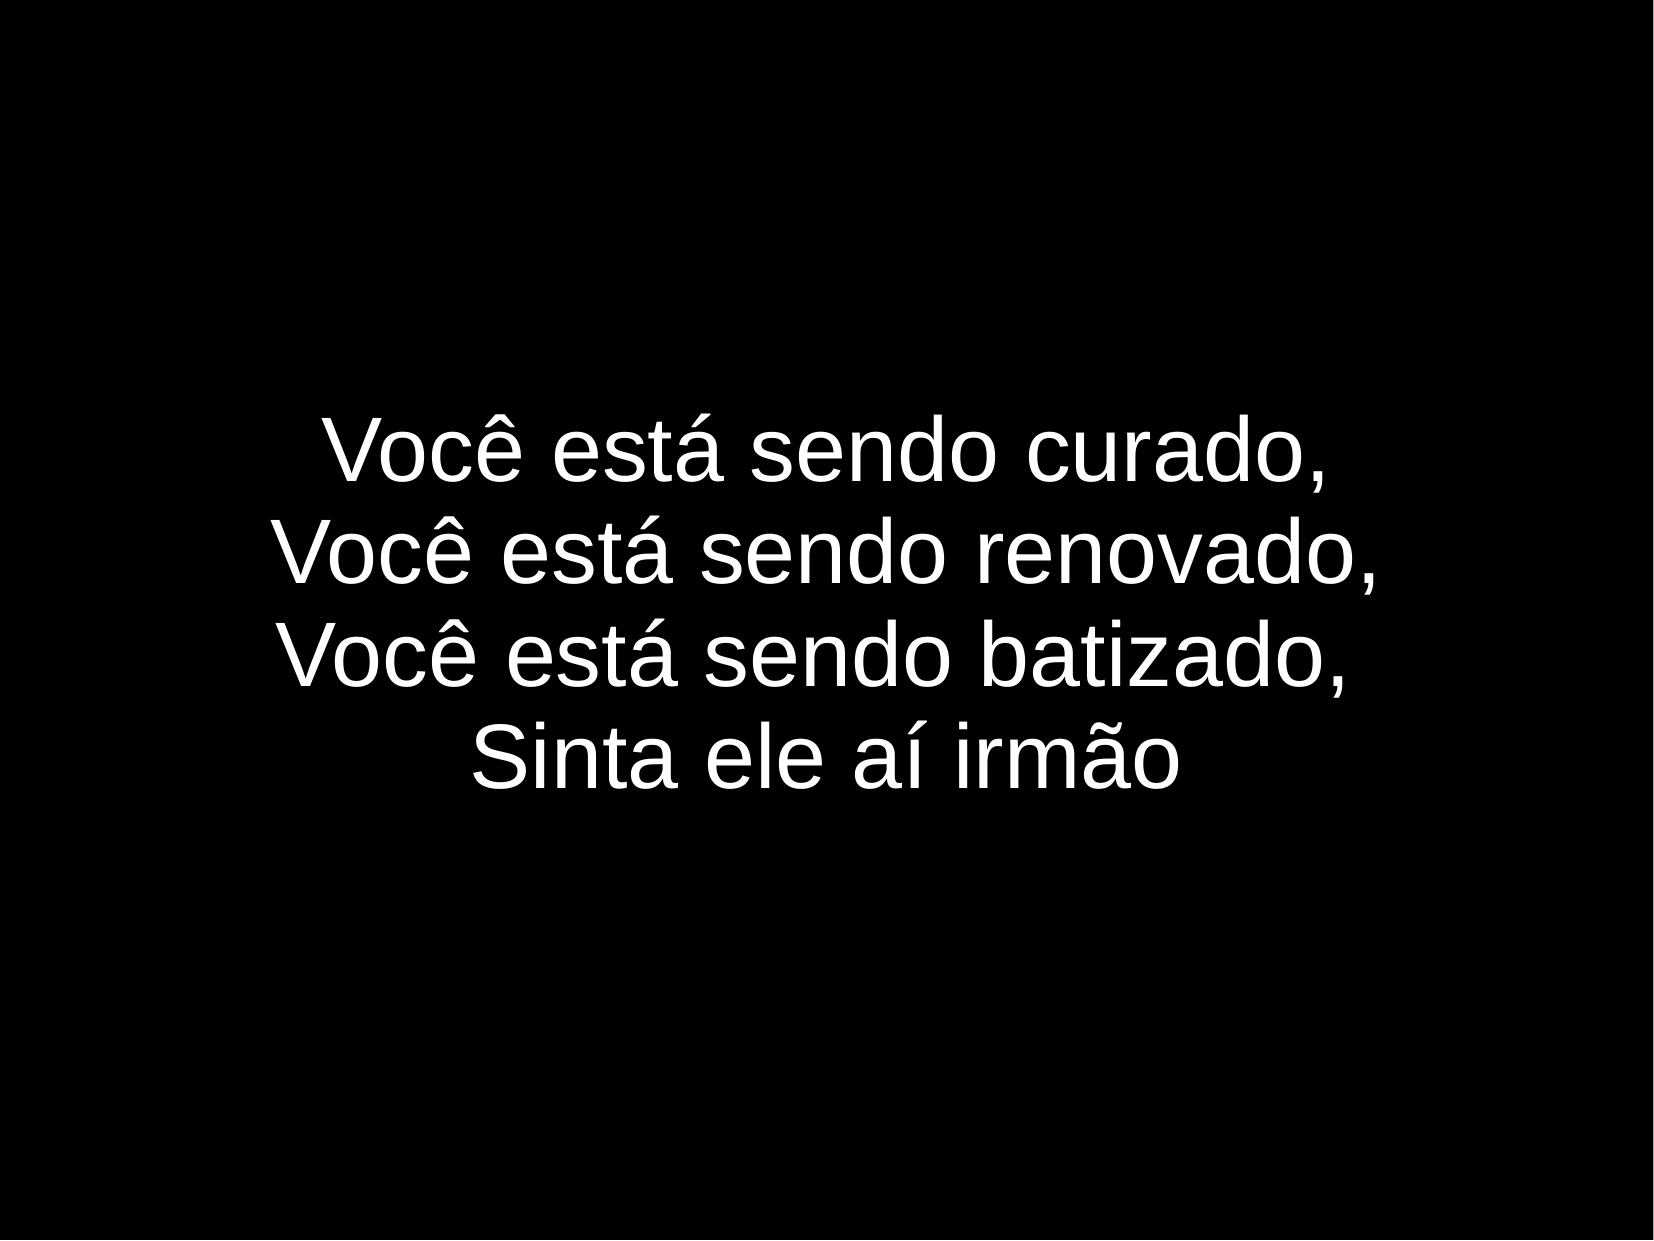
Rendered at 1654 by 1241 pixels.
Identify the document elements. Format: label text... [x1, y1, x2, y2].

subtitle Você está sendo curado, Você está sendo renovado, Você está sendo batizado, Sinta ele aí irmão [82, 49, 1571, 1158]
